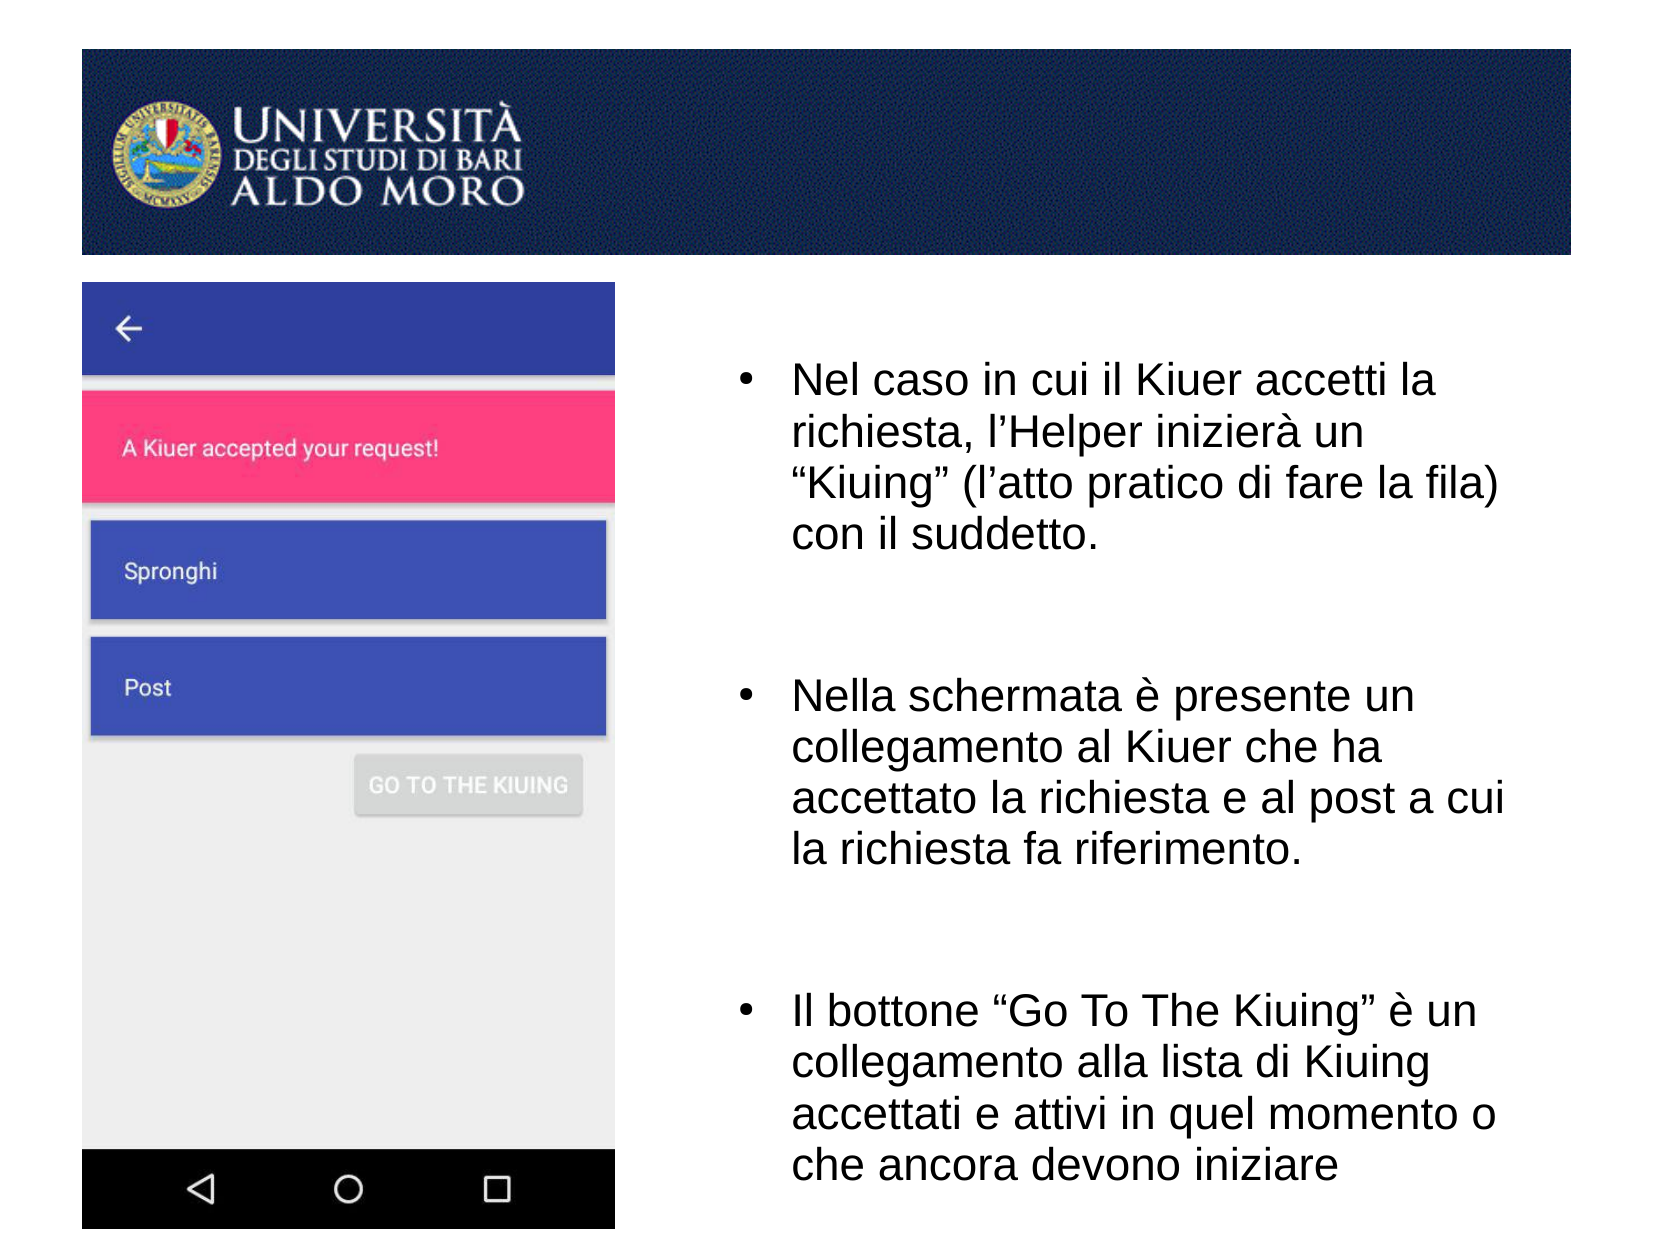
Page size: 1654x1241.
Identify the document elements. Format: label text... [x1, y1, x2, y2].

picture [82, 282, 615, 1229]
picture [82, 49, 1571, 255]
list Nel caso in cui il Kiuer accetti la richiesta, l’Helper inizierà un “Kiuing” (l’atto pratico di fare la fila) con il suddetto. Nella schermata è presente un collegamento al Kiuer che ha accettato la richiesta e al post a cui la richiesta fa riferimento. Il bottone “Go To The Kiuing” è un collegamento alla lista di Kiuing accettati e attivi in quel momento o che ancora devono iniziare [720, 354, 1524, 1241]
